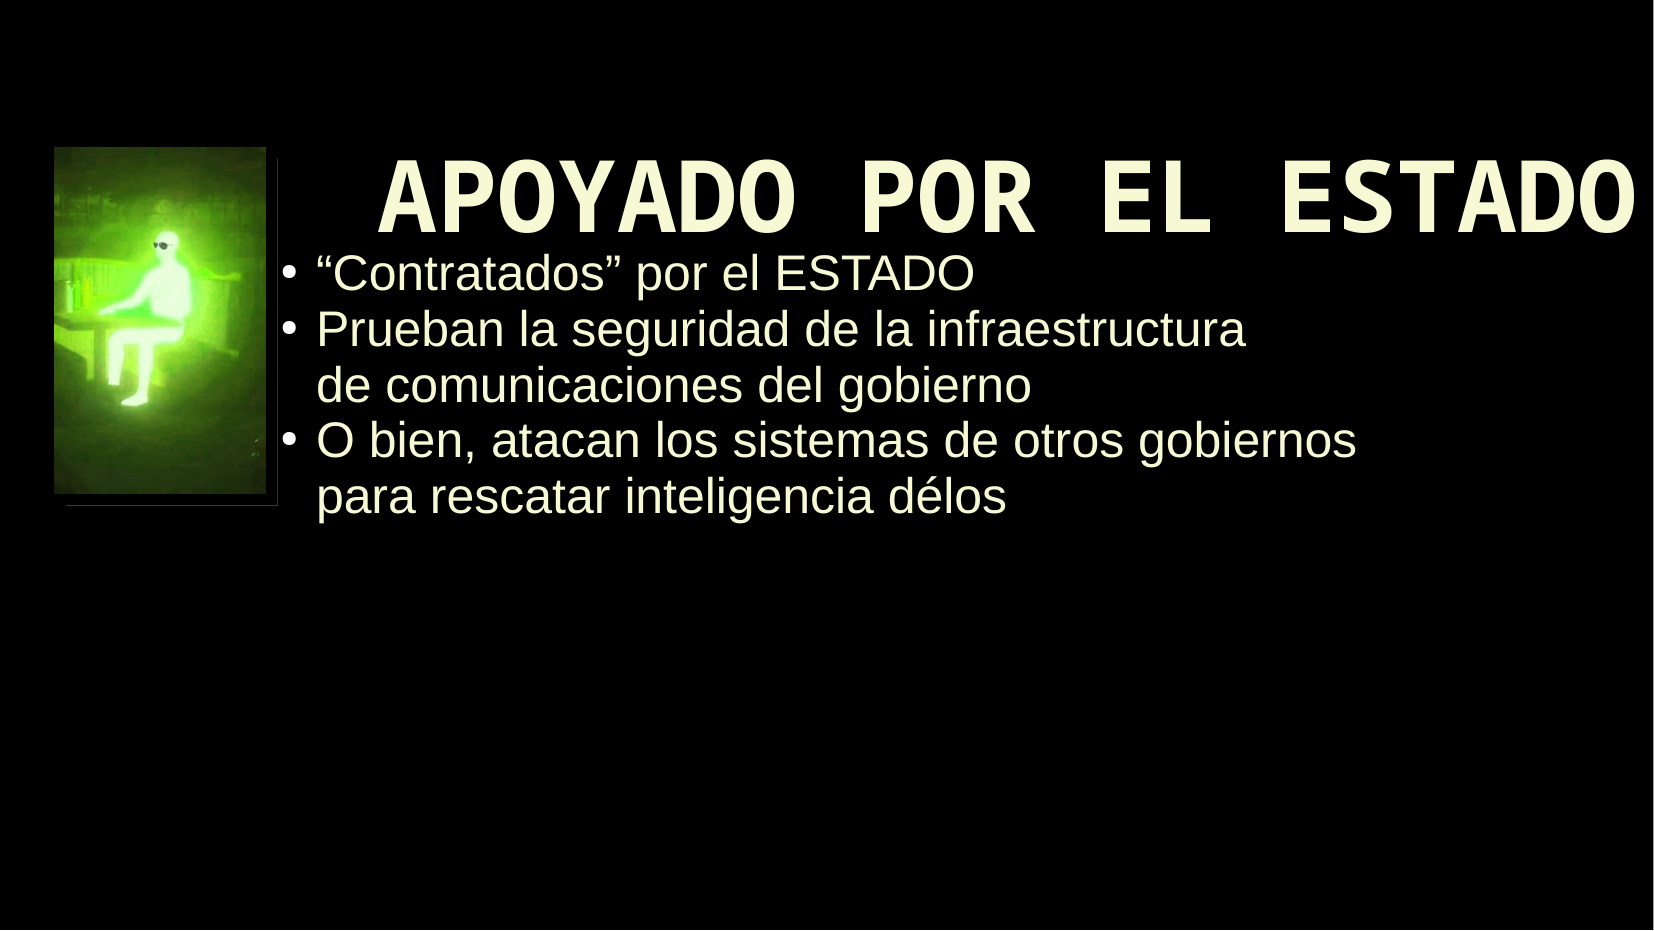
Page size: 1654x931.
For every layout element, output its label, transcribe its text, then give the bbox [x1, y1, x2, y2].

picture [54, 147, 266, 494]
text_box APOYADO POR EL ESTADO [290, 118, 1653, 259]
text_box “Contratados” por el ESTADO Prueban la seguridad de la infraestructura de comunicaciones del gobierno O bien, atacan los sistemas de otros gobiernos para rescatar inteligencia délos [265, 237, 1374, 532]
